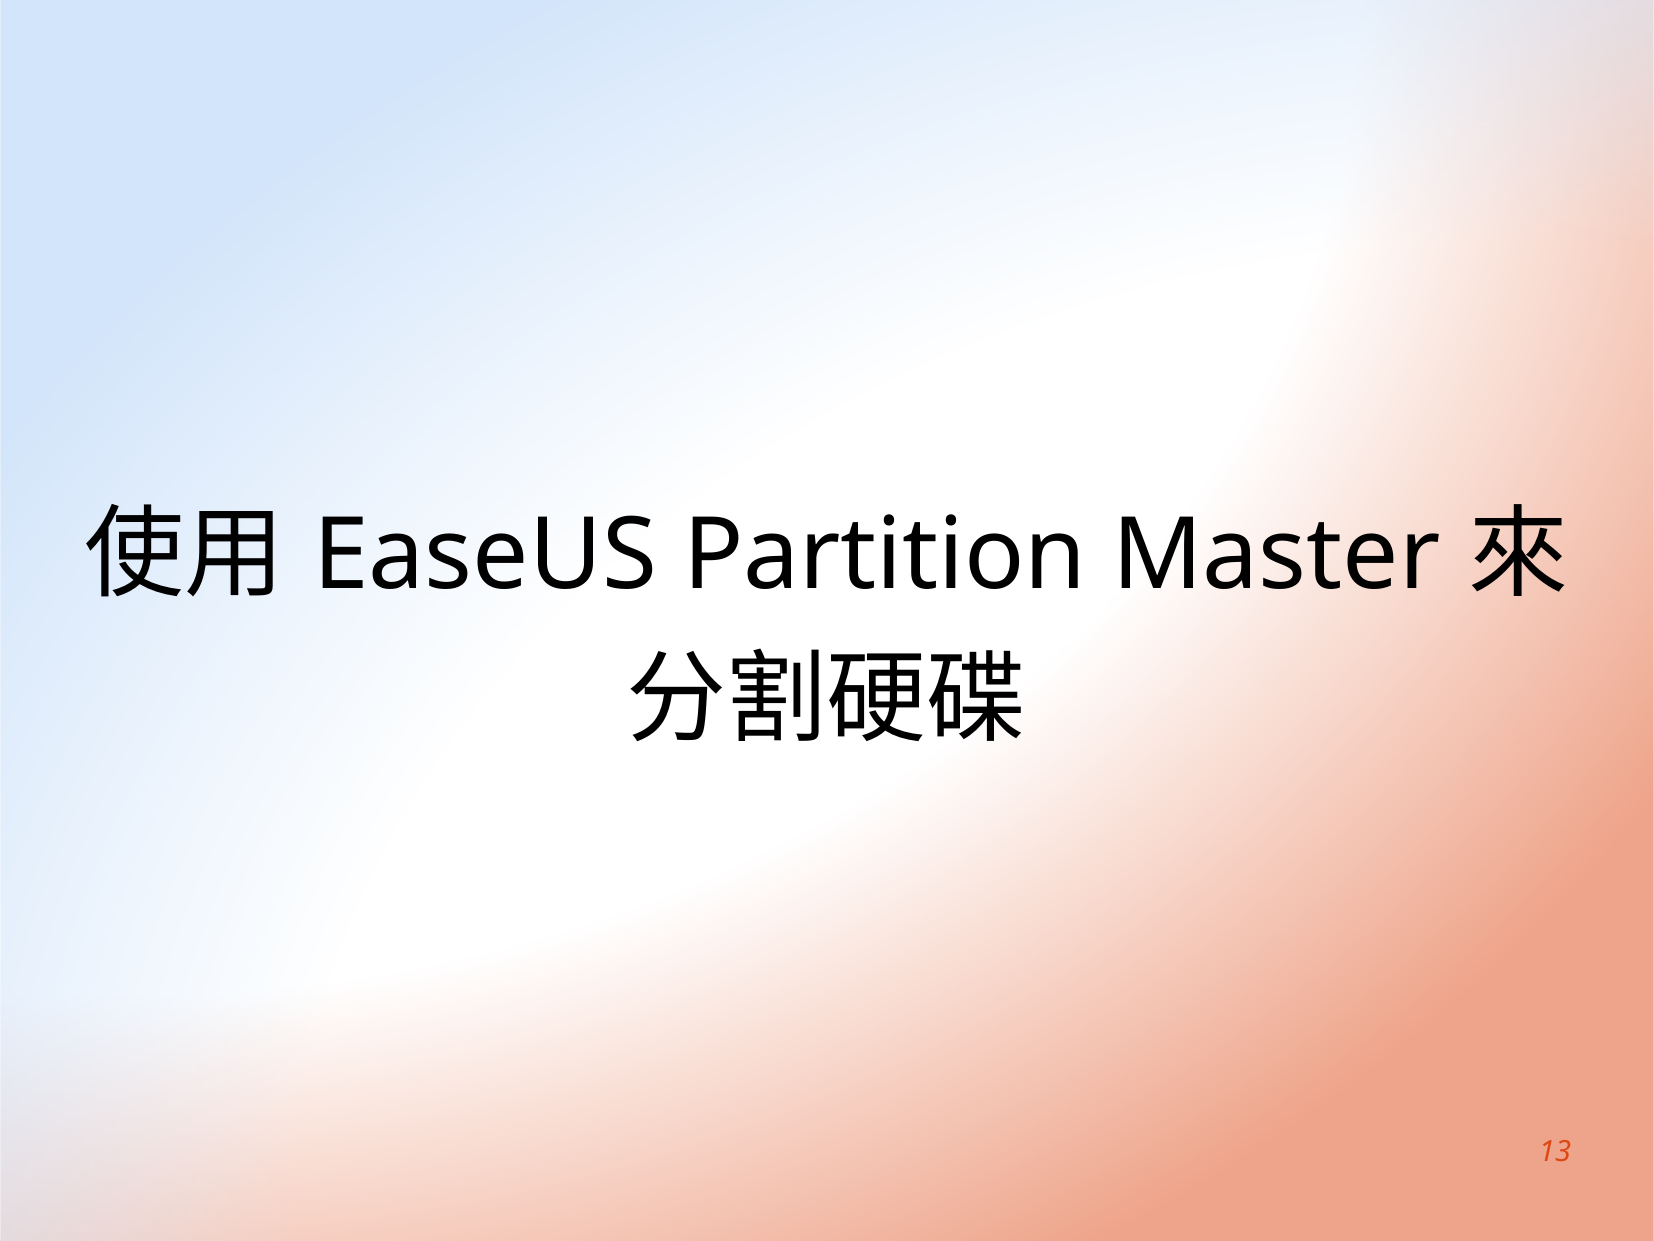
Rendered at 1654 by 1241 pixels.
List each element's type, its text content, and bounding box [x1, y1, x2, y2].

picture [0, 0, 1654, 1241]
subtitle 使用EaseUS Partition Master來分割硬碟 [82, 49, 1571, 1186]
